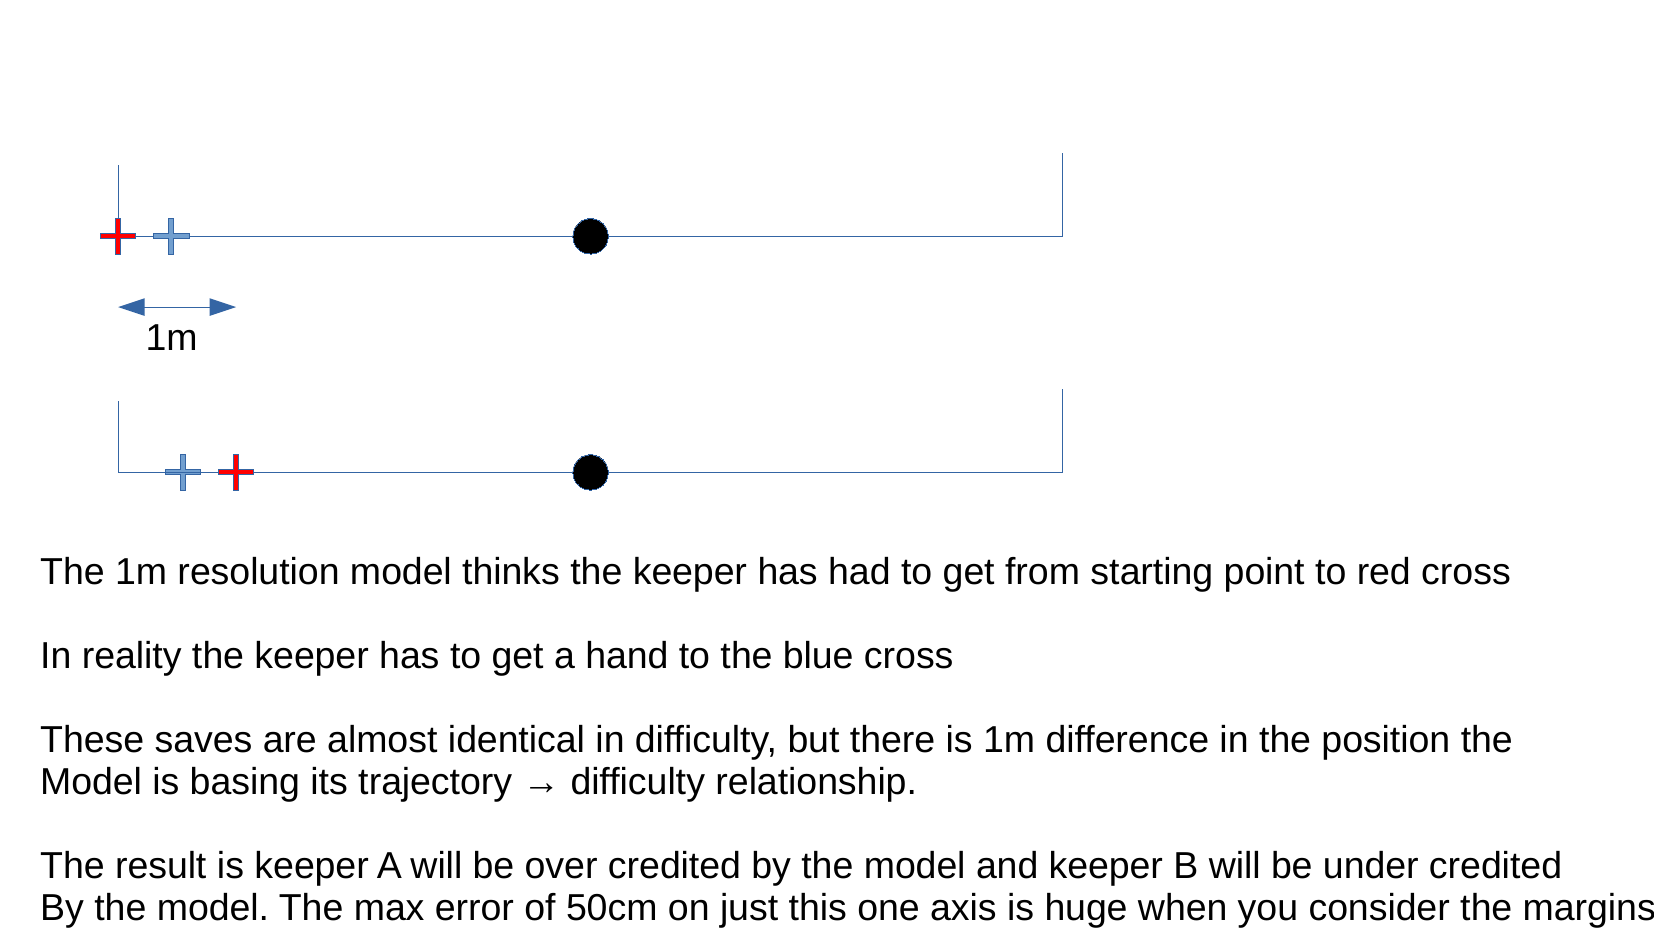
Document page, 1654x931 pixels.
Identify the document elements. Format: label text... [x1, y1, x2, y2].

text_box [153, 218, 190, 255]
text_box [100, 218, 136, 255]
text_box 1m [130, 309, 213, 367]
text_box [165, 454, 201, 472]
text_box [572, 218, 609, 255]
text_box The 1m resolution model thinks the keeper has had to get from starting point to red cross In reality the keeper has to get a hand to the blue cross These saves are almost identical in difficulty, but there is 1m difference in the position the Model is basing its trajectory → difficulty relationship. The result is keeper A will be over credited by the model and keeper B will be under credited By the model. The max error of 50cm on just this one axis is huge when you consider the margins Between the keeper making a save or not. While this error is zero mean over a large enough sample Meaning results are unbiased, it adds variance to the measured metric and as such ability signal is hidden For goalkeepers of a professional standard. With 0.1m resolution the red crosses are at worst 5cm away from The blue. 5Cm is still a lot of distance for pro keepers but it means we have a better chance (by no means guaranteed) Of seeing some ability signal. [25, 543, 1654, 931]
text_box [572, 454, 609, 491]
text_box [218, 454, 254, 491]
text_box [165, 473, 201, 491]
